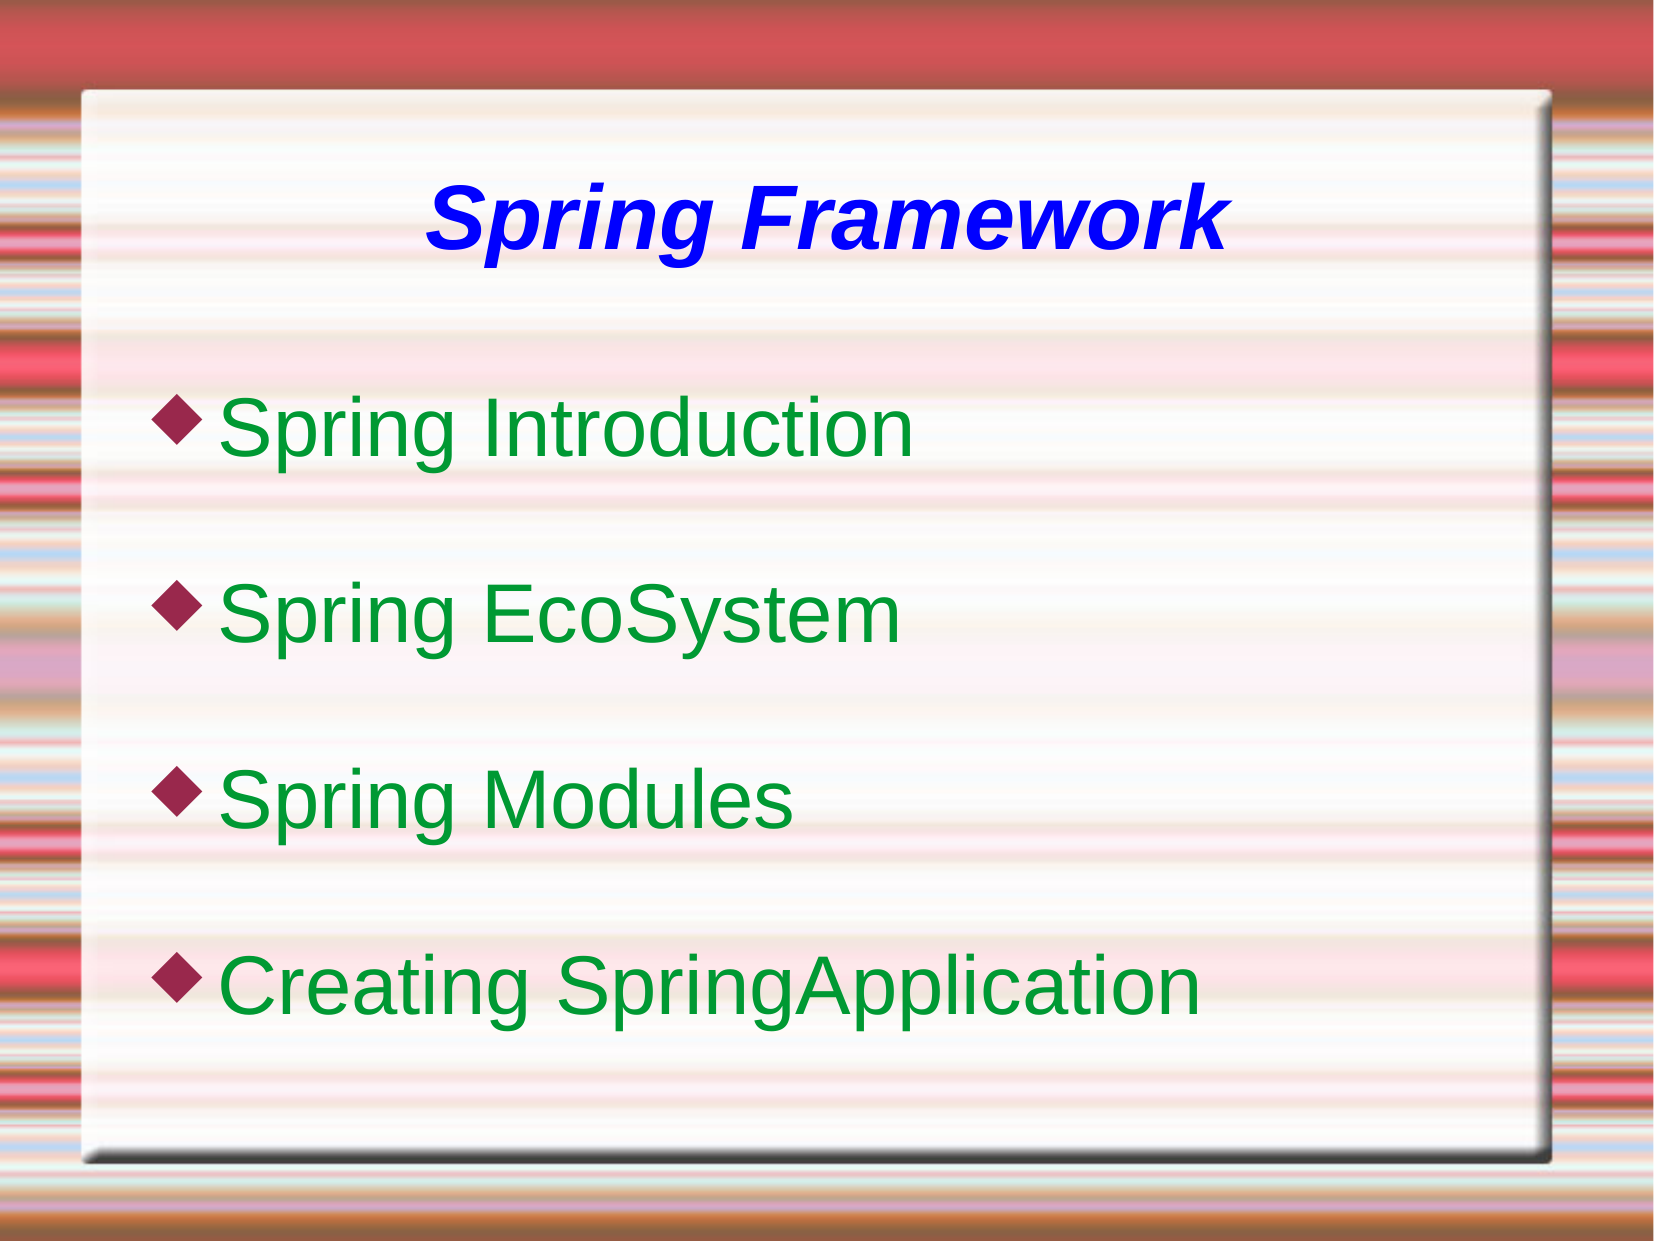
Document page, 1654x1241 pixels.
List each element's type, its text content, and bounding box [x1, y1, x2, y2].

title Spring Framework [121, 114, 1534, 322]
list Spring Introduction Spring EcoSystem Spring Modules Creating SpringApplication [135, 380, 1426, 1126]
picture [0, 0, 1654, 1241]
